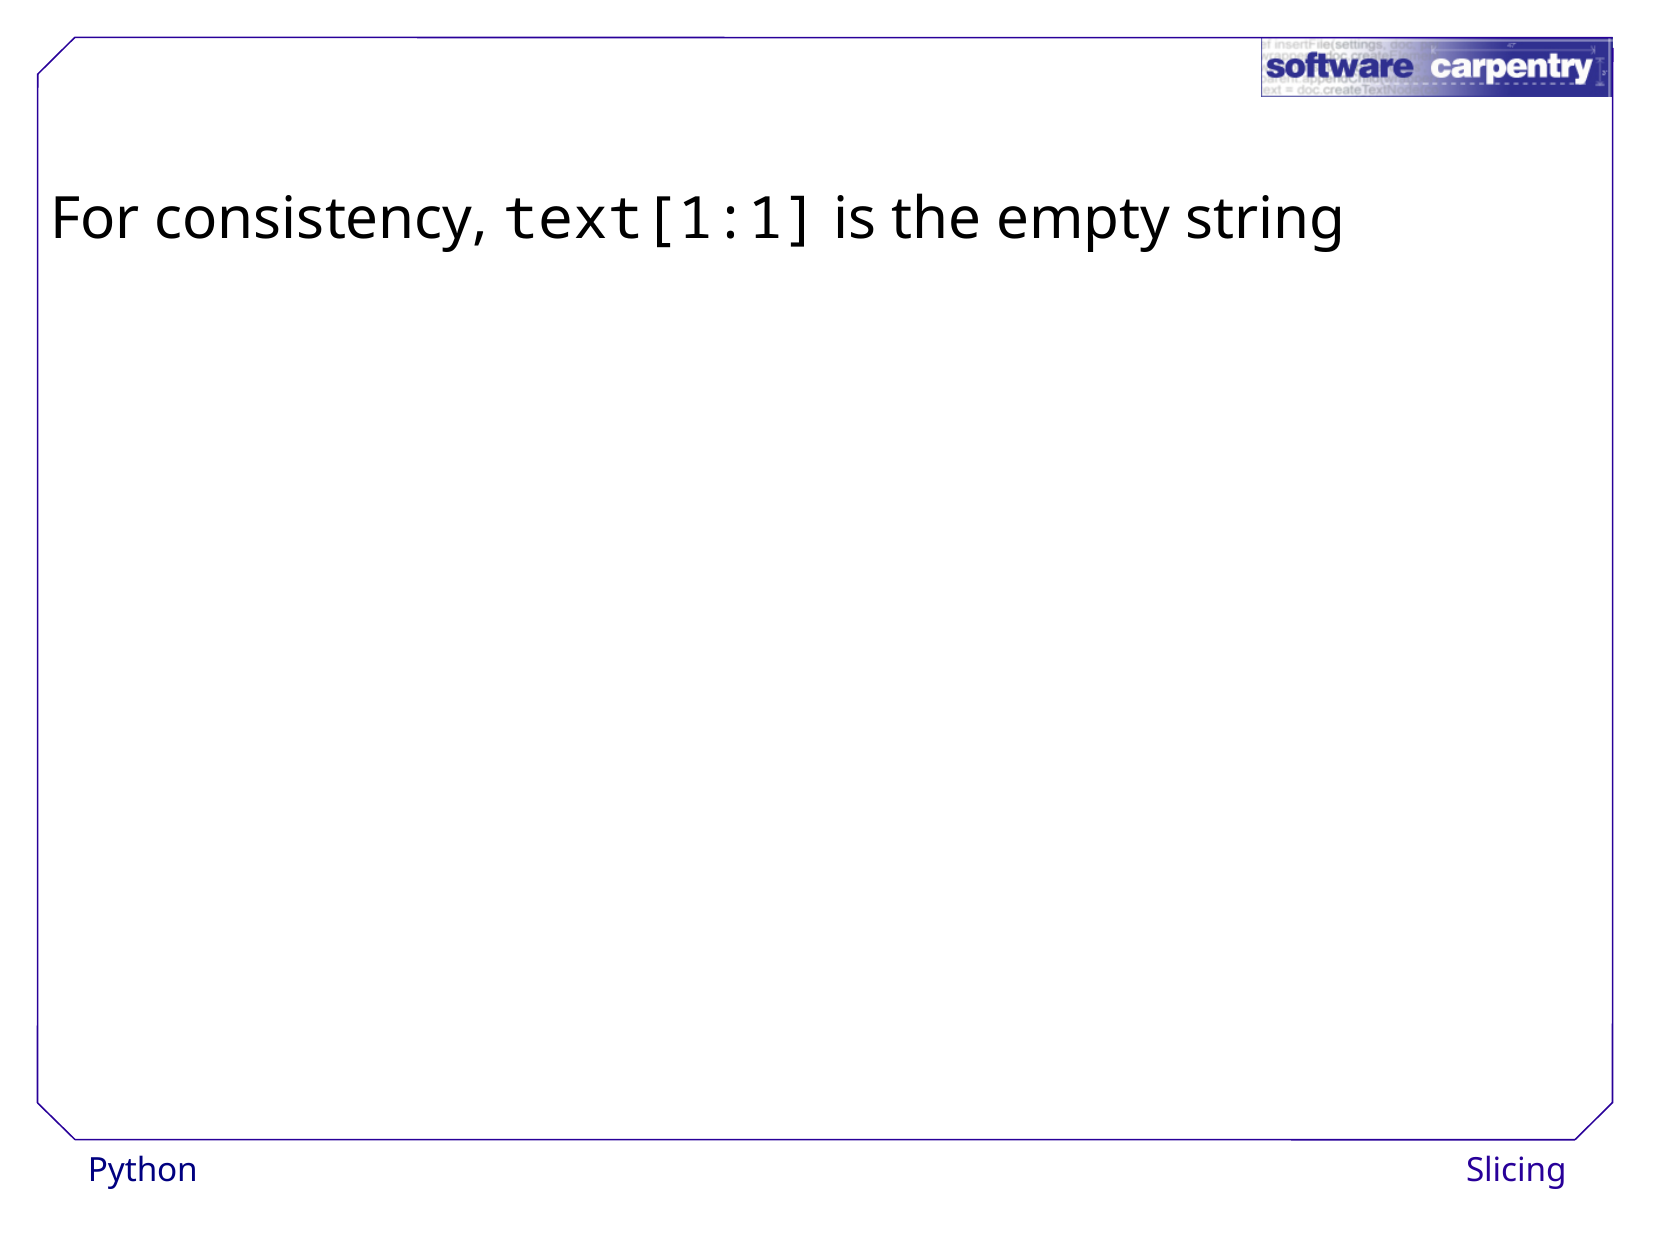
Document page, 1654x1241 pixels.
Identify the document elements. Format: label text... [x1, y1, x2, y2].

picture [1261, 39, 1613, 97]
text_box For consistency, text[1:1] is the empty string [35, 138, 1511, 259]
